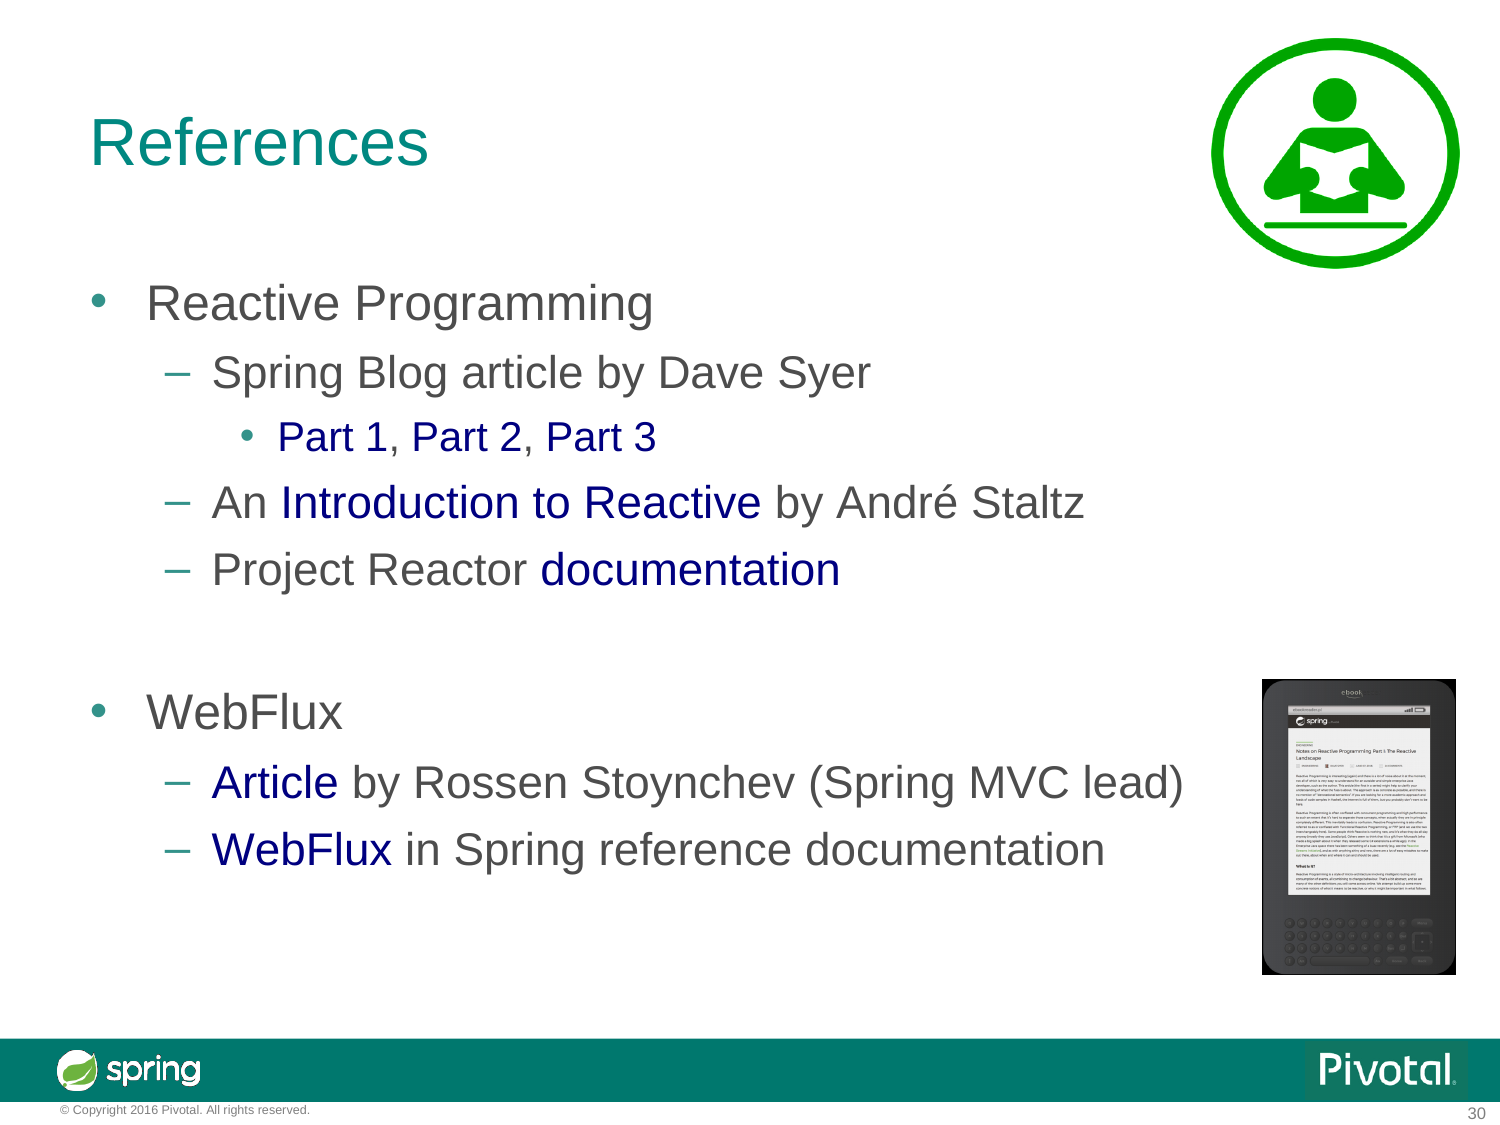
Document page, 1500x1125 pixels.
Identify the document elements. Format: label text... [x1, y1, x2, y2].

list Reactive Programming Spring Blog article by Dave Syer Part 1, Part 2, Part 3 An Introduction to Reactive by André Staltz Project Reactor documentation WebFlux Article by Rossen Stoynchev (Spring MVC lead) WebFlux in Spring reference documentation [75, 262, 1426, 1005]
picture [1305, 1041, 1468, 1100]
picture [1192, 29, 1471, 280]
picture [32, 1039, 210, 1101]
picture [1262, 679, 1456, 976]
title References [75, 45, 1192, 233]
